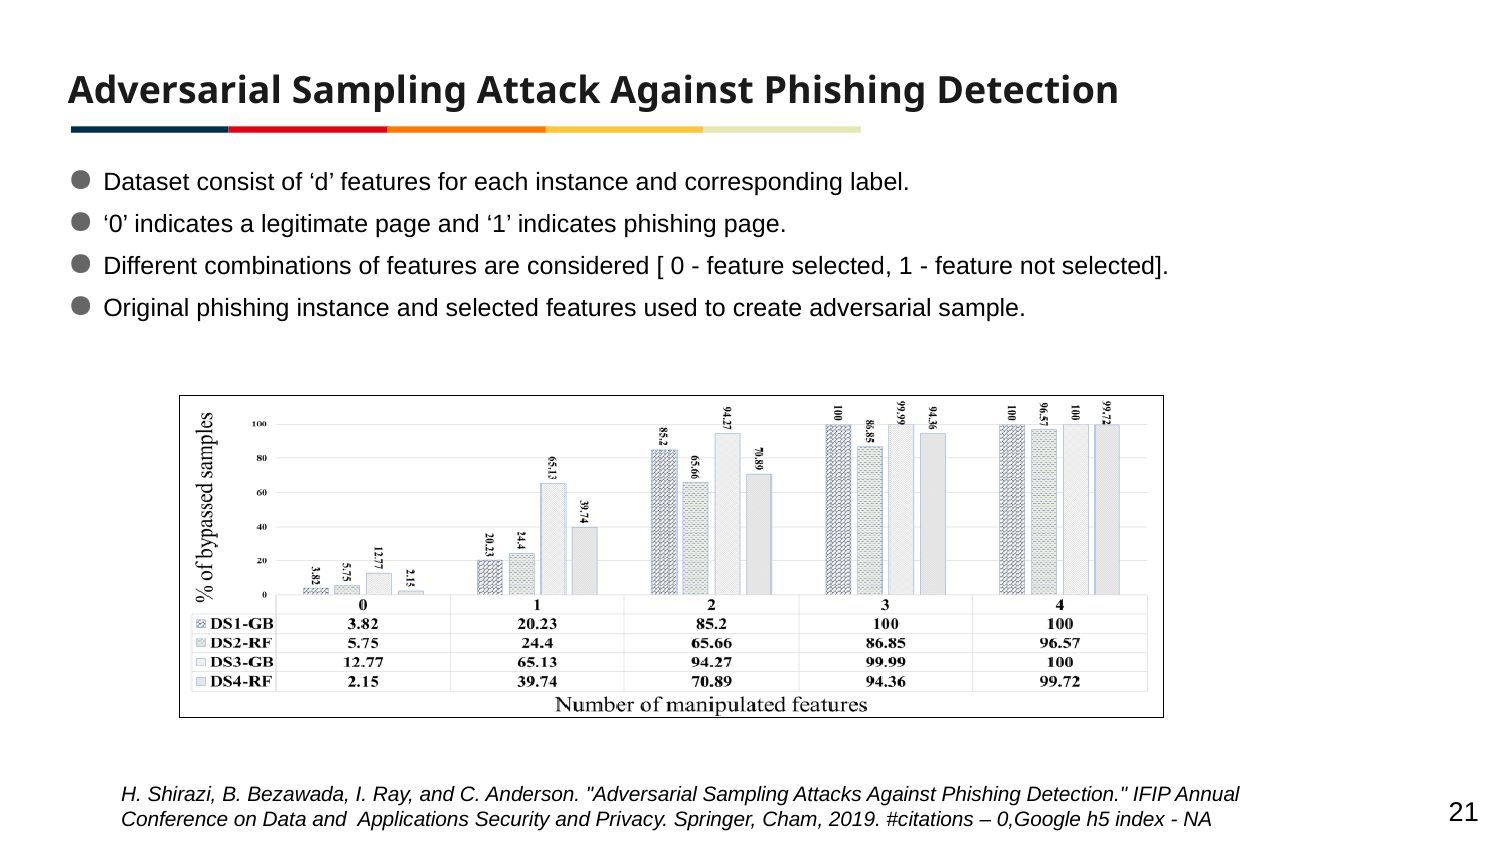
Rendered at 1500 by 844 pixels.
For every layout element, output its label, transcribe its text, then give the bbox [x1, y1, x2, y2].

text_box Dataset consist of ‘d’ features for each instance and corresponding label. ‘0’ indicates a legitimate page and ‘1’ indicates phishing page. Different combinations of features are considered [ 0 - feature selected, 1 - feature not selected]. Original phishing instance and selected features used to create adversarial sample. [53, 116, 1471, 749]
picture [179, 395, 1164, 718]
text_box H. Shirazi, B. Bezawada, I. Ray, and C. Anderson. "Adversarial Sampling Attacks Against Phishing Detection." IFIP Annual Conference on Data and Applications Security and Privacy. Springer, Cham, 2019. #citations – 0,Google h5 index - NA [106, 773, 1318, 835]
text_box Adversarial Sampling Attack Against Phishing Detection [53, 59, 1300, 116]
slide_number <number> [1403, 779, 1494, 844]
